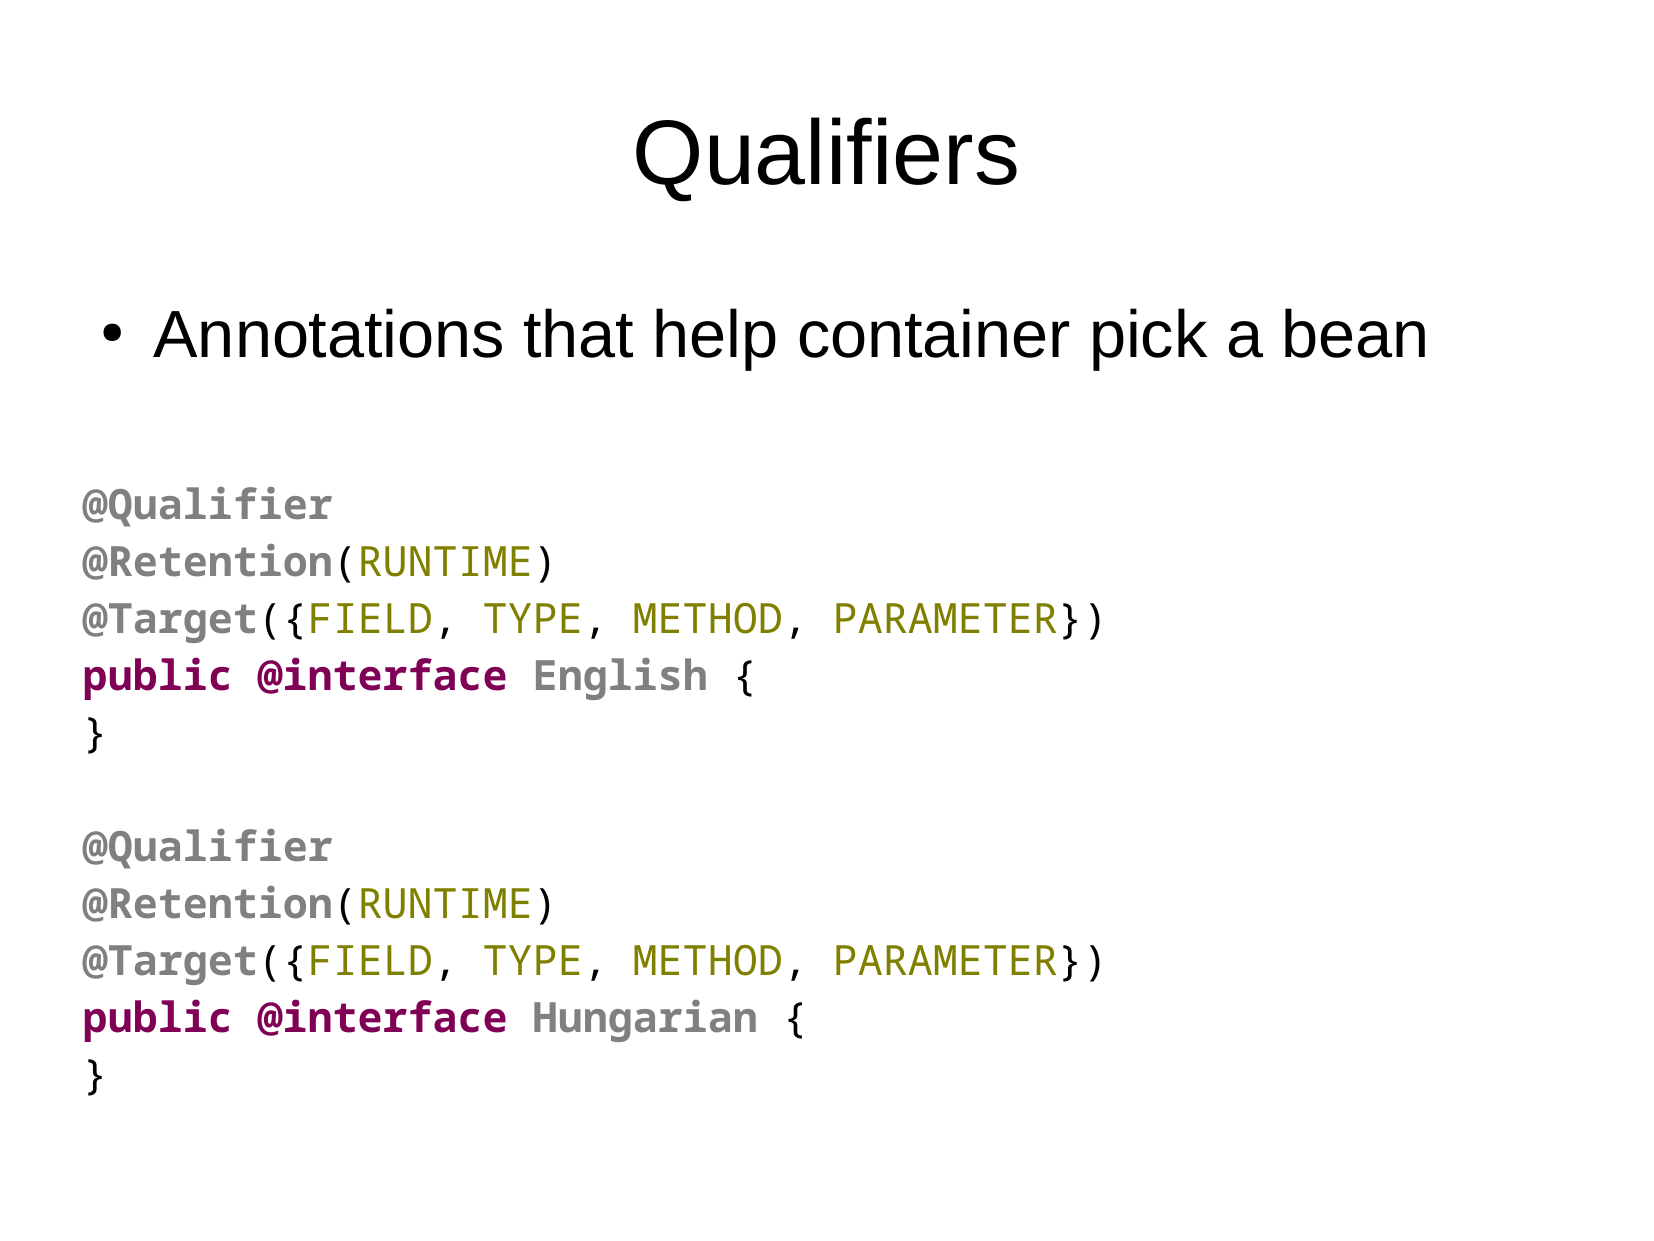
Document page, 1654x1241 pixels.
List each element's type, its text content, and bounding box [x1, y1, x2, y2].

list Annotations that help container pick a bean @Qualifier @Retention(RUNTIME) @Target({FIELD, TYPE, METHOD, PARAMETER}) public @interface English { } @Qualifier @Retention(RUNTIME) @Target({FIELD, TYPE, METHOD, PARAMETER}) public @interface Hungarian { } [82, 290, 1571, 1109]
title Qualifiers [82, 49, 1571, 257]
